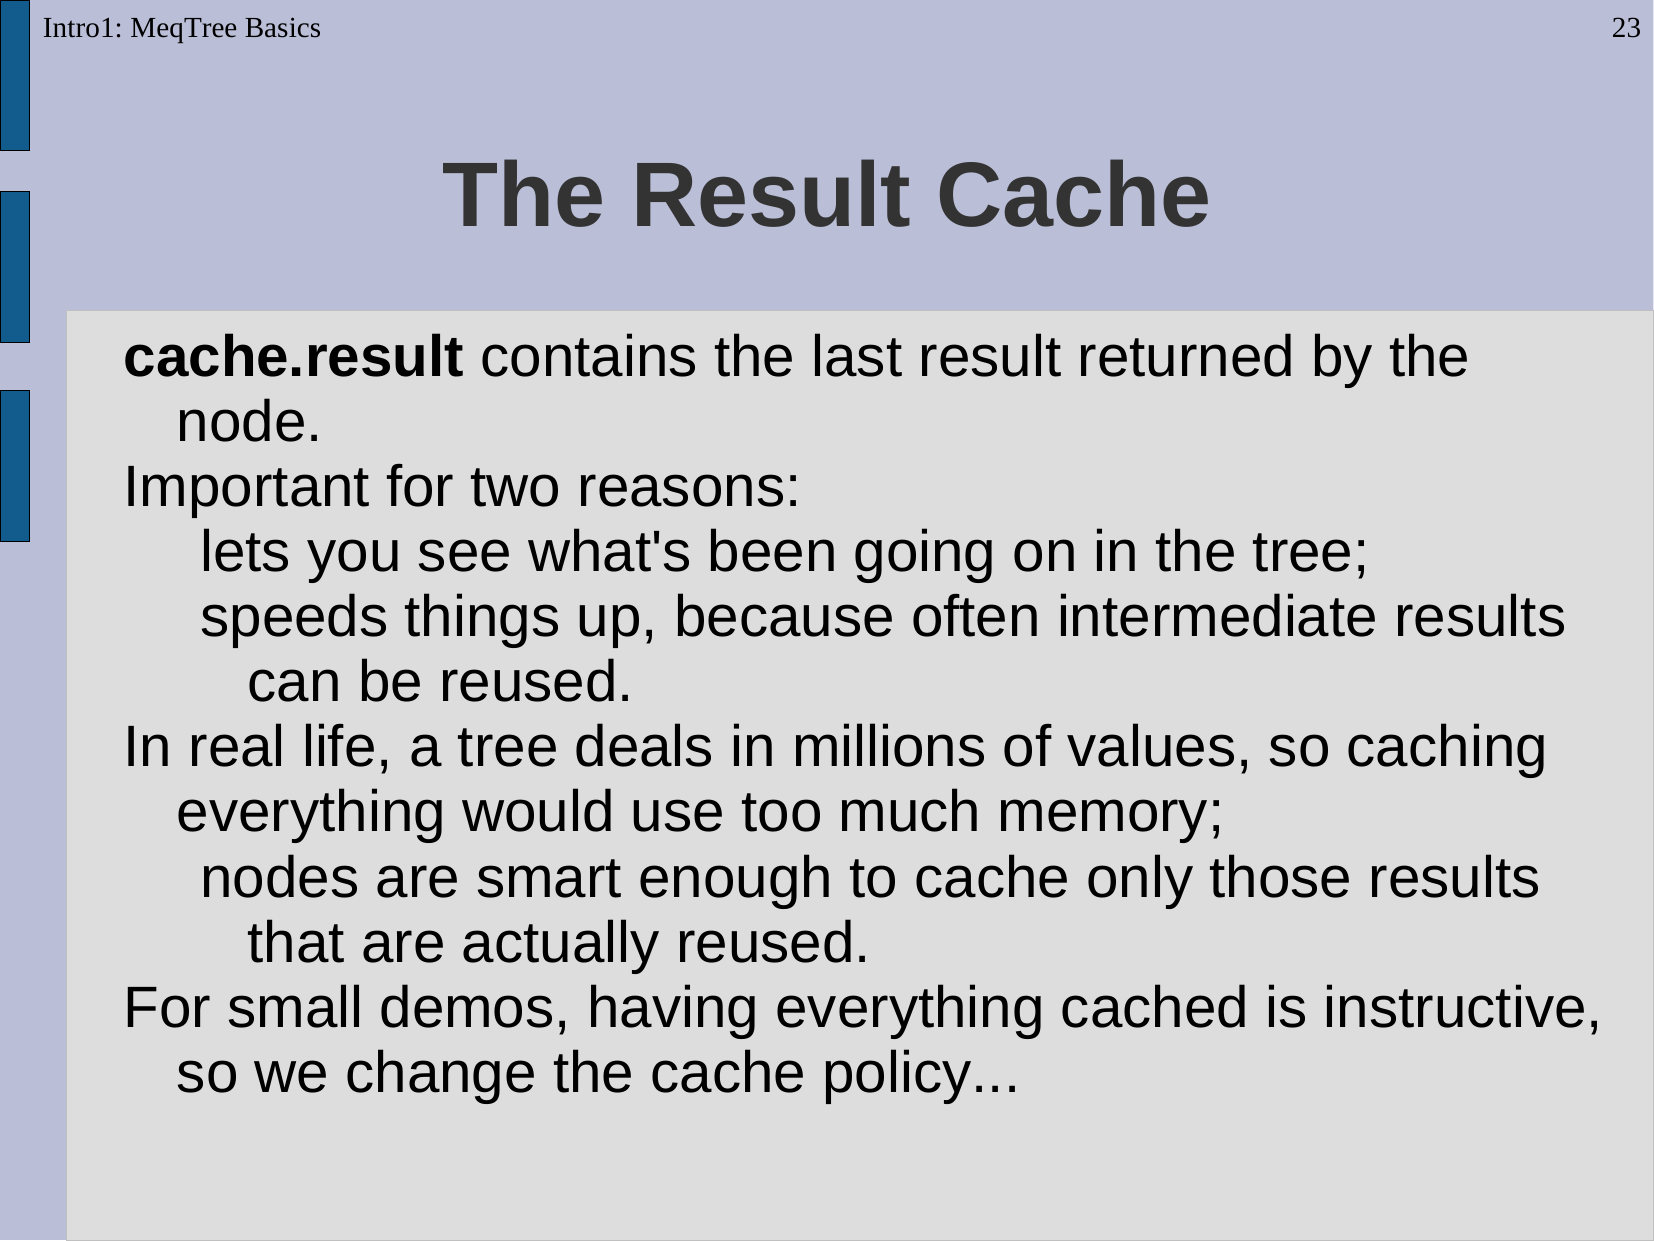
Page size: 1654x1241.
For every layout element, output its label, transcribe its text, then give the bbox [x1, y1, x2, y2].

text_box cache.result contains the last result returned by the node. Important for two reasons: lets you see what's been going on in the tree; speeds things up, because often intermediate results can be reused. In real life, a tree deals in millions of values, so caching everything would use too much memory; nodes are smart enough to cache only those results that are actually reused. For small demos, having everything cached is instructive, so we change the cache policy... [91, 316, 1622, 1145]
title The Result Cache [121, 91, 1534, 299]
